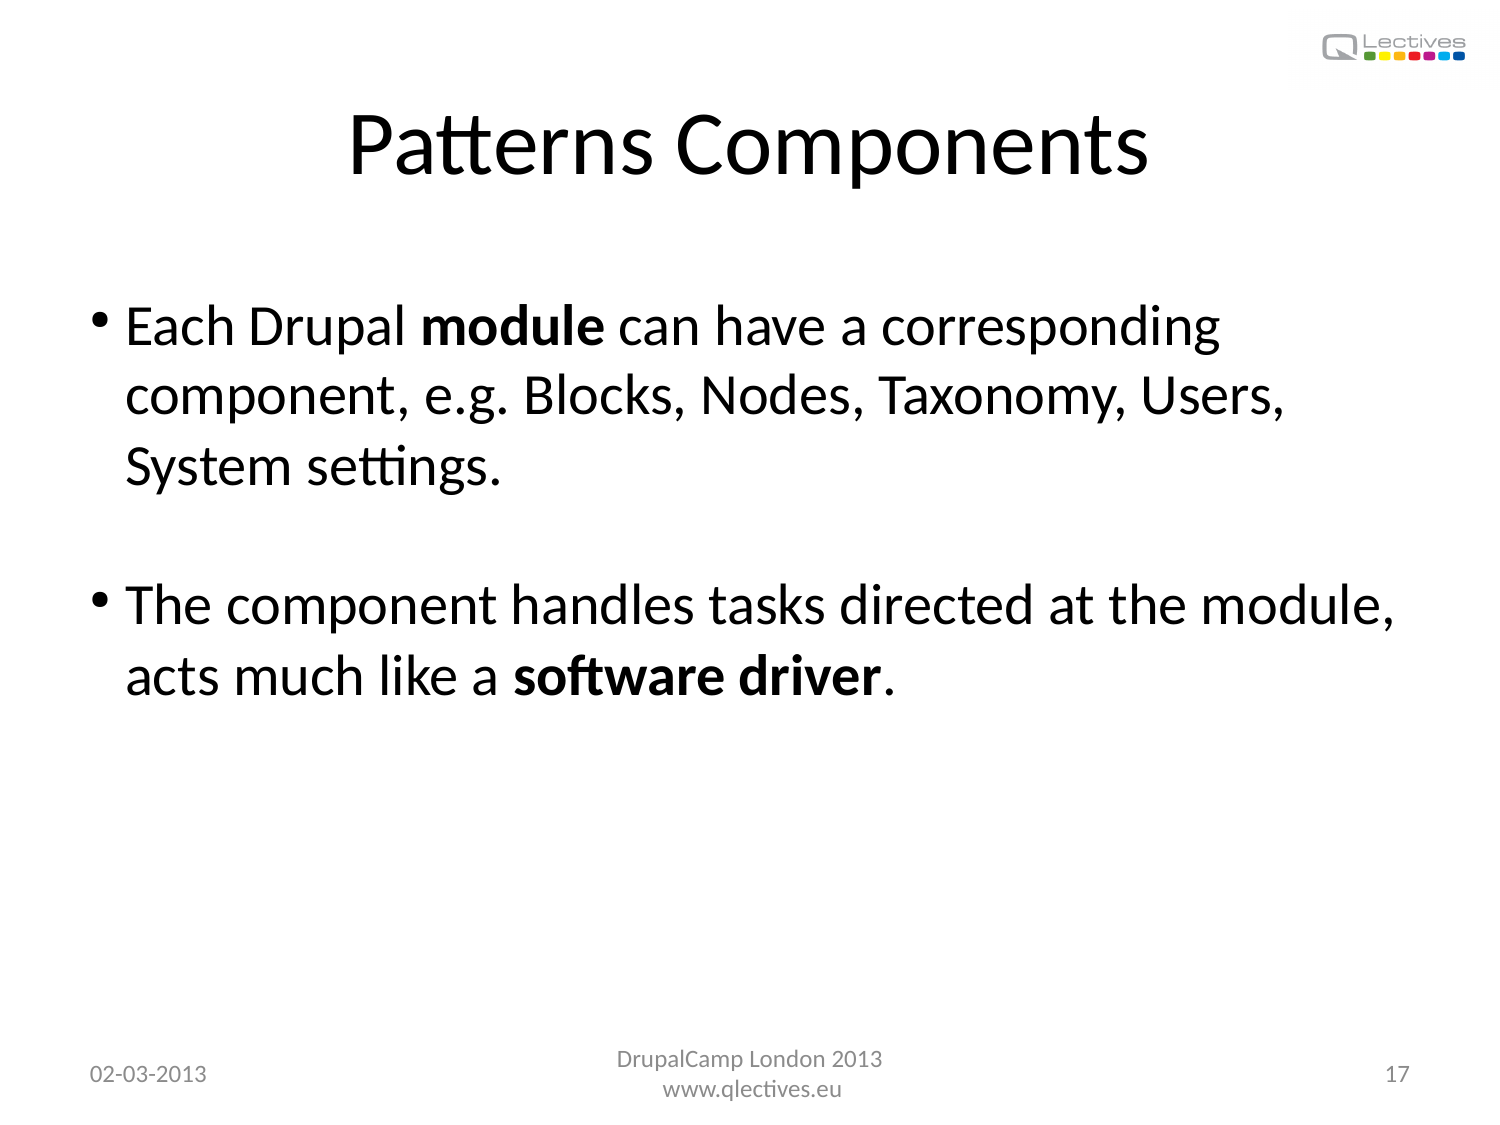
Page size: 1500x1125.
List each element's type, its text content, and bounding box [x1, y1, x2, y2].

text_box Each Drupal module can have a corresponding component, e.g. Blocks, Nodes, Taxonomy, Users, System settings. The component handles tasks directed at the module, acts much like a software driver. [74, 224, 1425, 1016]
text_box DrupalCamp London 2013 www.qlectives.eu [512, 1042, 988, 1103]
text_box 02-03-2013 [74, 1042, 425, 1103]
text_box Patterns Components [74, 44, 1425, 224]
picture [1288, 9, 1500, 90]
text_box <number> [1074, 1042, 1425, 1103]
